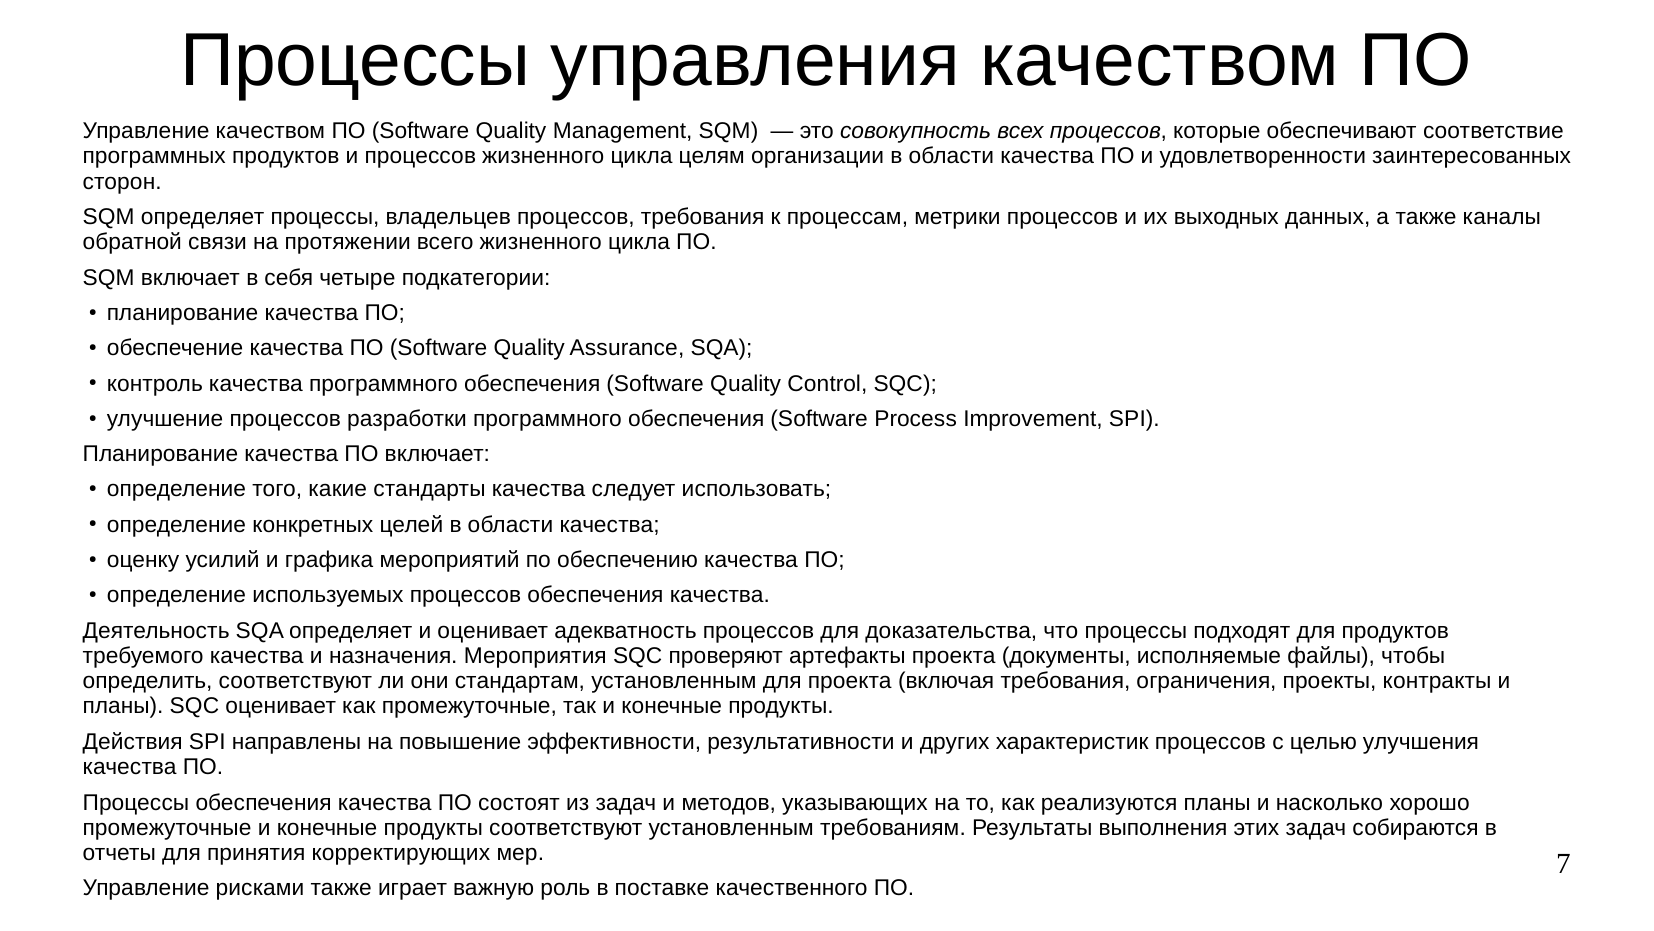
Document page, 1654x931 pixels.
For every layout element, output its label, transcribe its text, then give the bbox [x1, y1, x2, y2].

list Управление качеством ПО (Software Quality Management, SQM) — это совокупность всех процессов, которые обеспечивают соответствие программных продуктов и процессов жизненного цикла целям организации в области качества ПО и удовлетворенности заинтересованных сторон. SQM определяет процессы, владельцев процессов, требования к процессам, метрики процессов и их выходных данных, а также каналы обратной связи на протяжении всего жизненного цикла ПО. SQM включает в себя четыре подкатегории: планирование качества ПО; обеспечение качества ПО (Software Quality Assurance, SQA); контроль качества программного обеспечения (Software Quality Control, SQC); улучшение процессов разработки программного обеспечения (Software Process Improvement, SPI). Планирование качества ПО включает: определение того, какие стандарты качества следует использовать; определение конкретных целей в области качества; оценку усилий и графика мероприятий по обеспечению качества ПО; определение используемых процессов обеспечения качества. Деятельность SQA определяет и оценивает адекватность процессов для доказательства, что процессы подходят для продуктов требуемого качества и назначения. Мероприятия SQC проверяют артефакты проекта (документы, исполняемые файлы), чтобы определить, соответствуют ли они стандартам, установленным для проекта (включая требования, ограничения, проекты, контракты и планы). SQC оценивает как промежуточные, так и конечные продукты. Действия SPI направлены на повышение эффективности, результативности и других характеристик процессов с целью улучшения качества ПО. Процессы обеспечения качества ПО состоят из задач и методов, указывающих на то, как реализуются планы и насколько хорошо промежуточные и конечные продукты соответствуют установленным требованиям. Результаты выполнения этих задач собираются в отчеты для принятия корректирующих мер. Управление рисками также играет важную роль в поставке качественного ПО. [82, 118, 1571, 916]
title Процессы управления качеством ПО [82, 17, 1571, 102]
